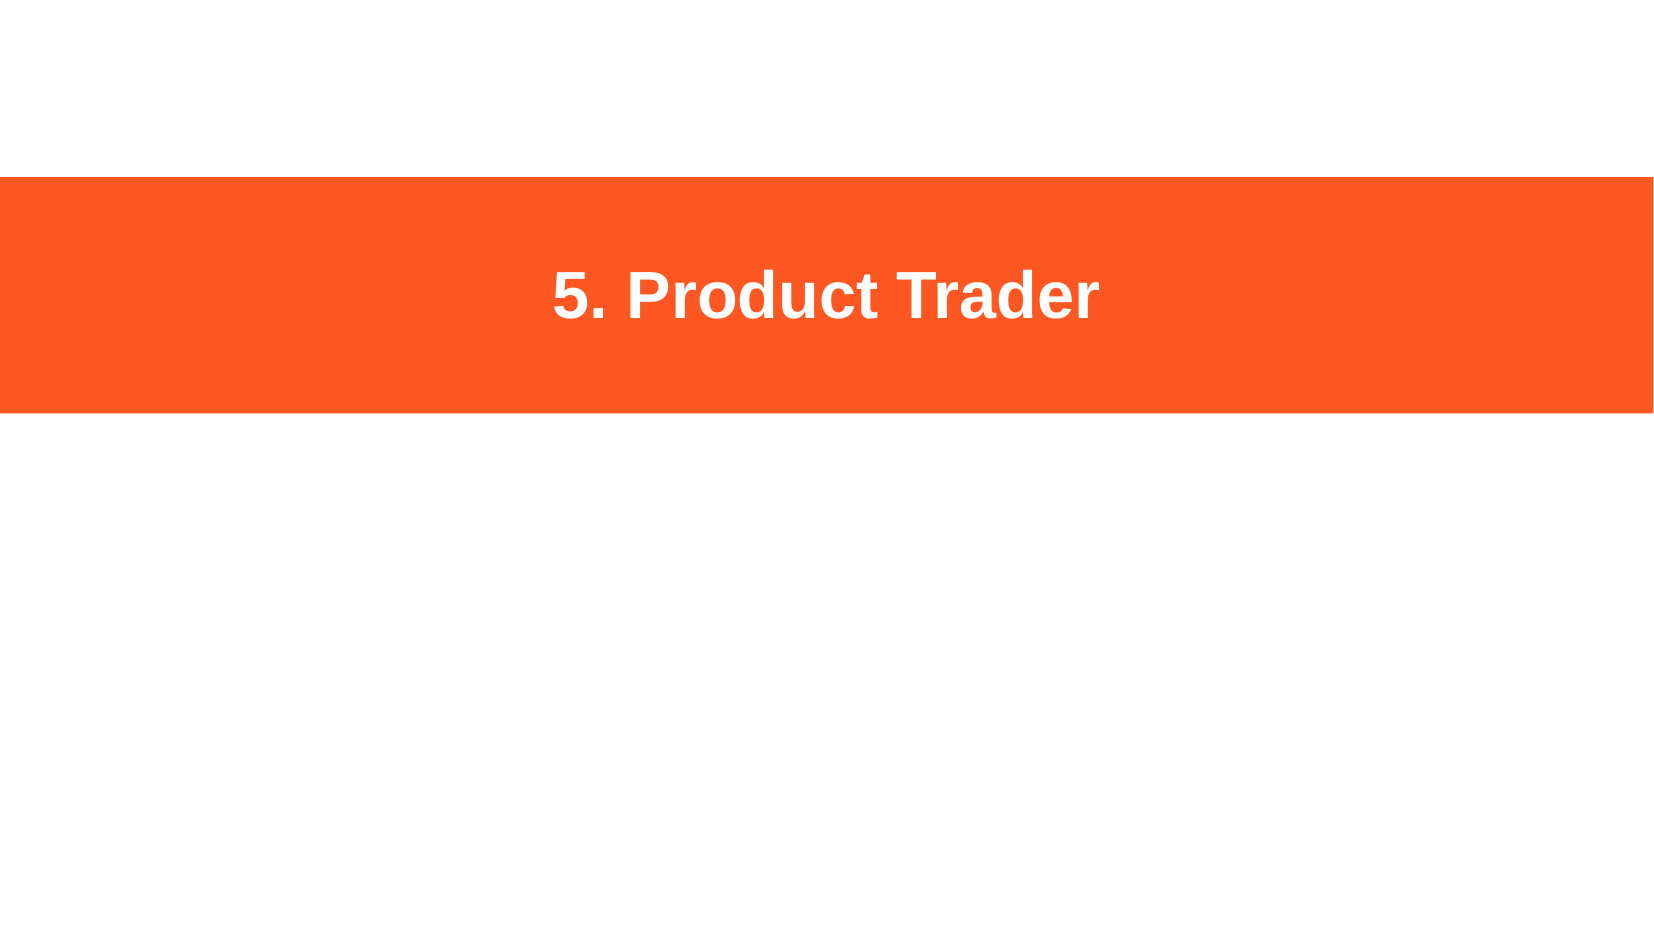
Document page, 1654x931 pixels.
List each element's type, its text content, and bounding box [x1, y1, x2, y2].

title 5. Product Trader [0, 177, 1654, 414]
